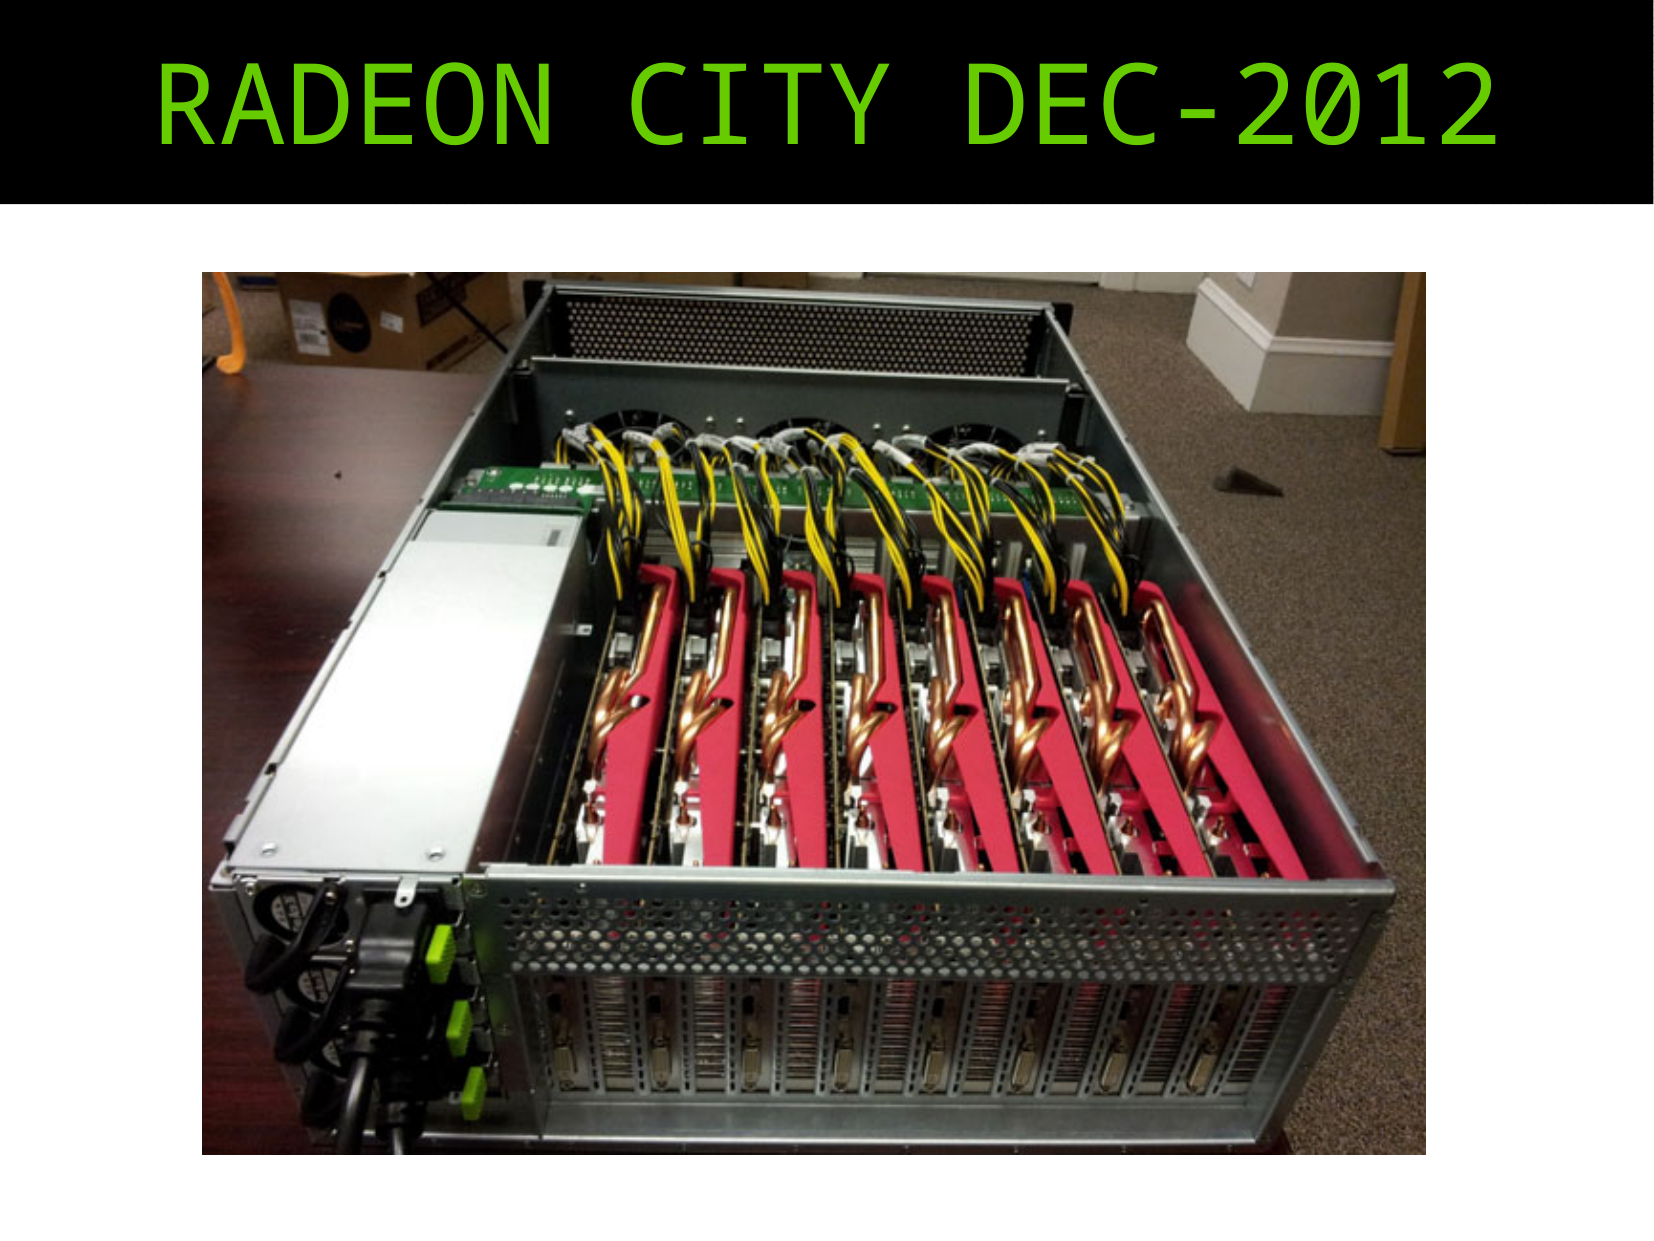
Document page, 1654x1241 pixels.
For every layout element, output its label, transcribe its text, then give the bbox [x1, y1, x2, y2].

title RADEON CITY DEC-2012 [0, 0, 1654, 205]
picture [202, 272, 1426, 1156]
